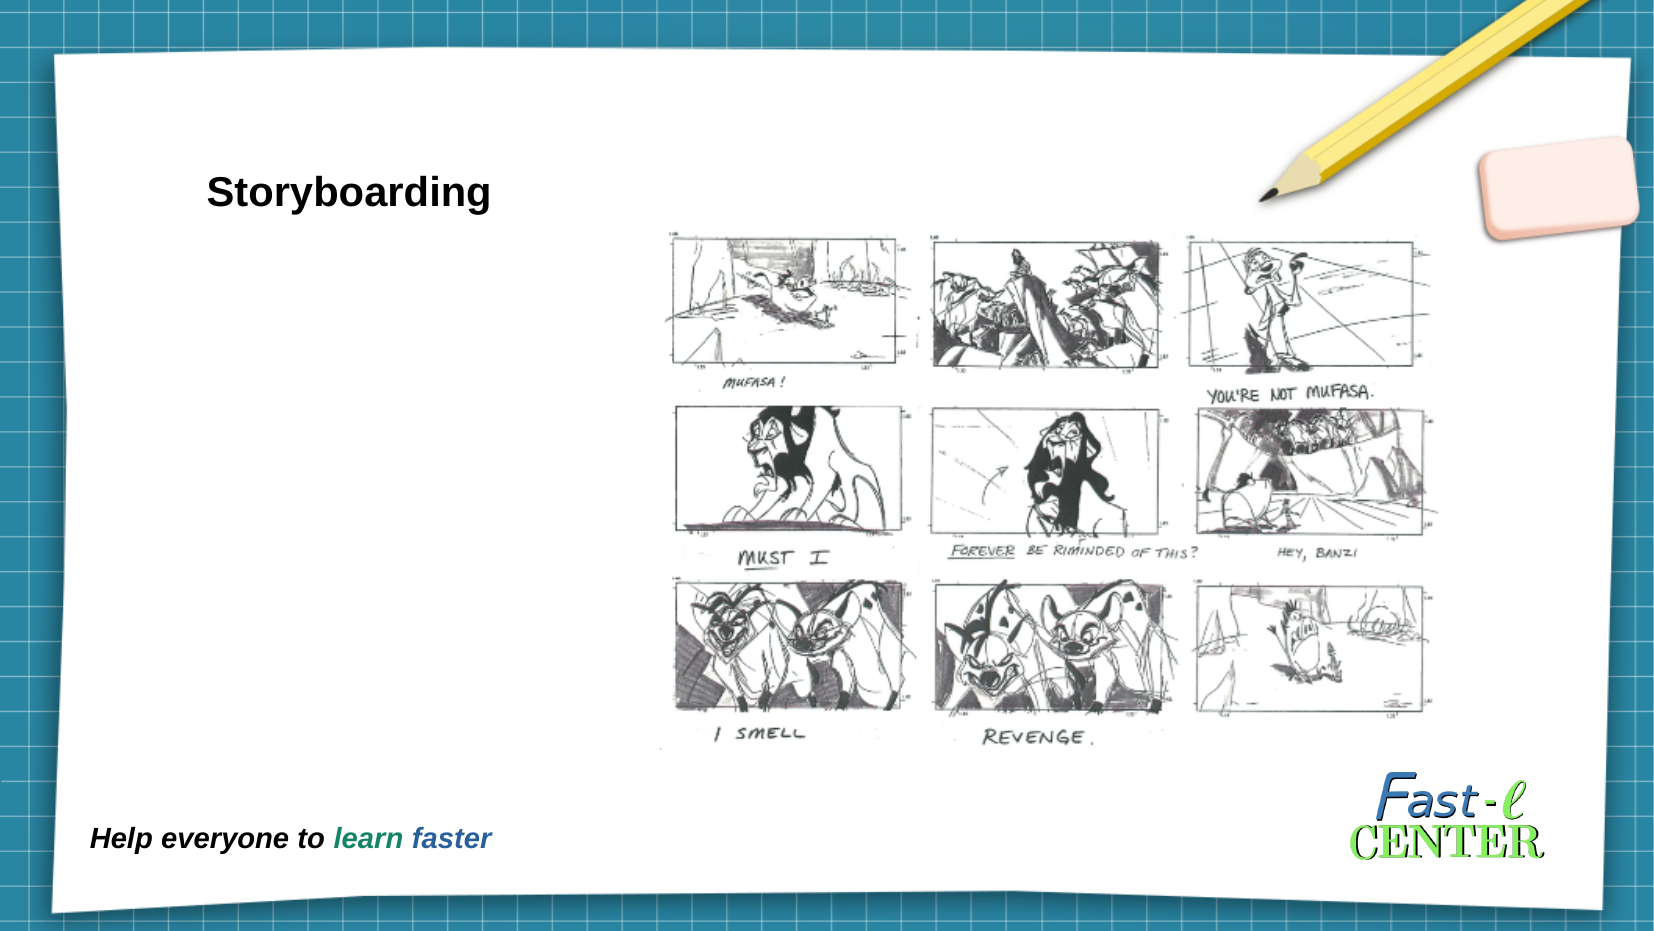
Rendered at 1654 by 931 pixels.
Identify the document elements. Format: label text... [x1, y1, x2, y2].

text_box Storyboarding [191, 160, 676, 226]
text_box Help everyone to learn faster [75, 814, 507, 863]
picture [0, 0, 1654, 931]
